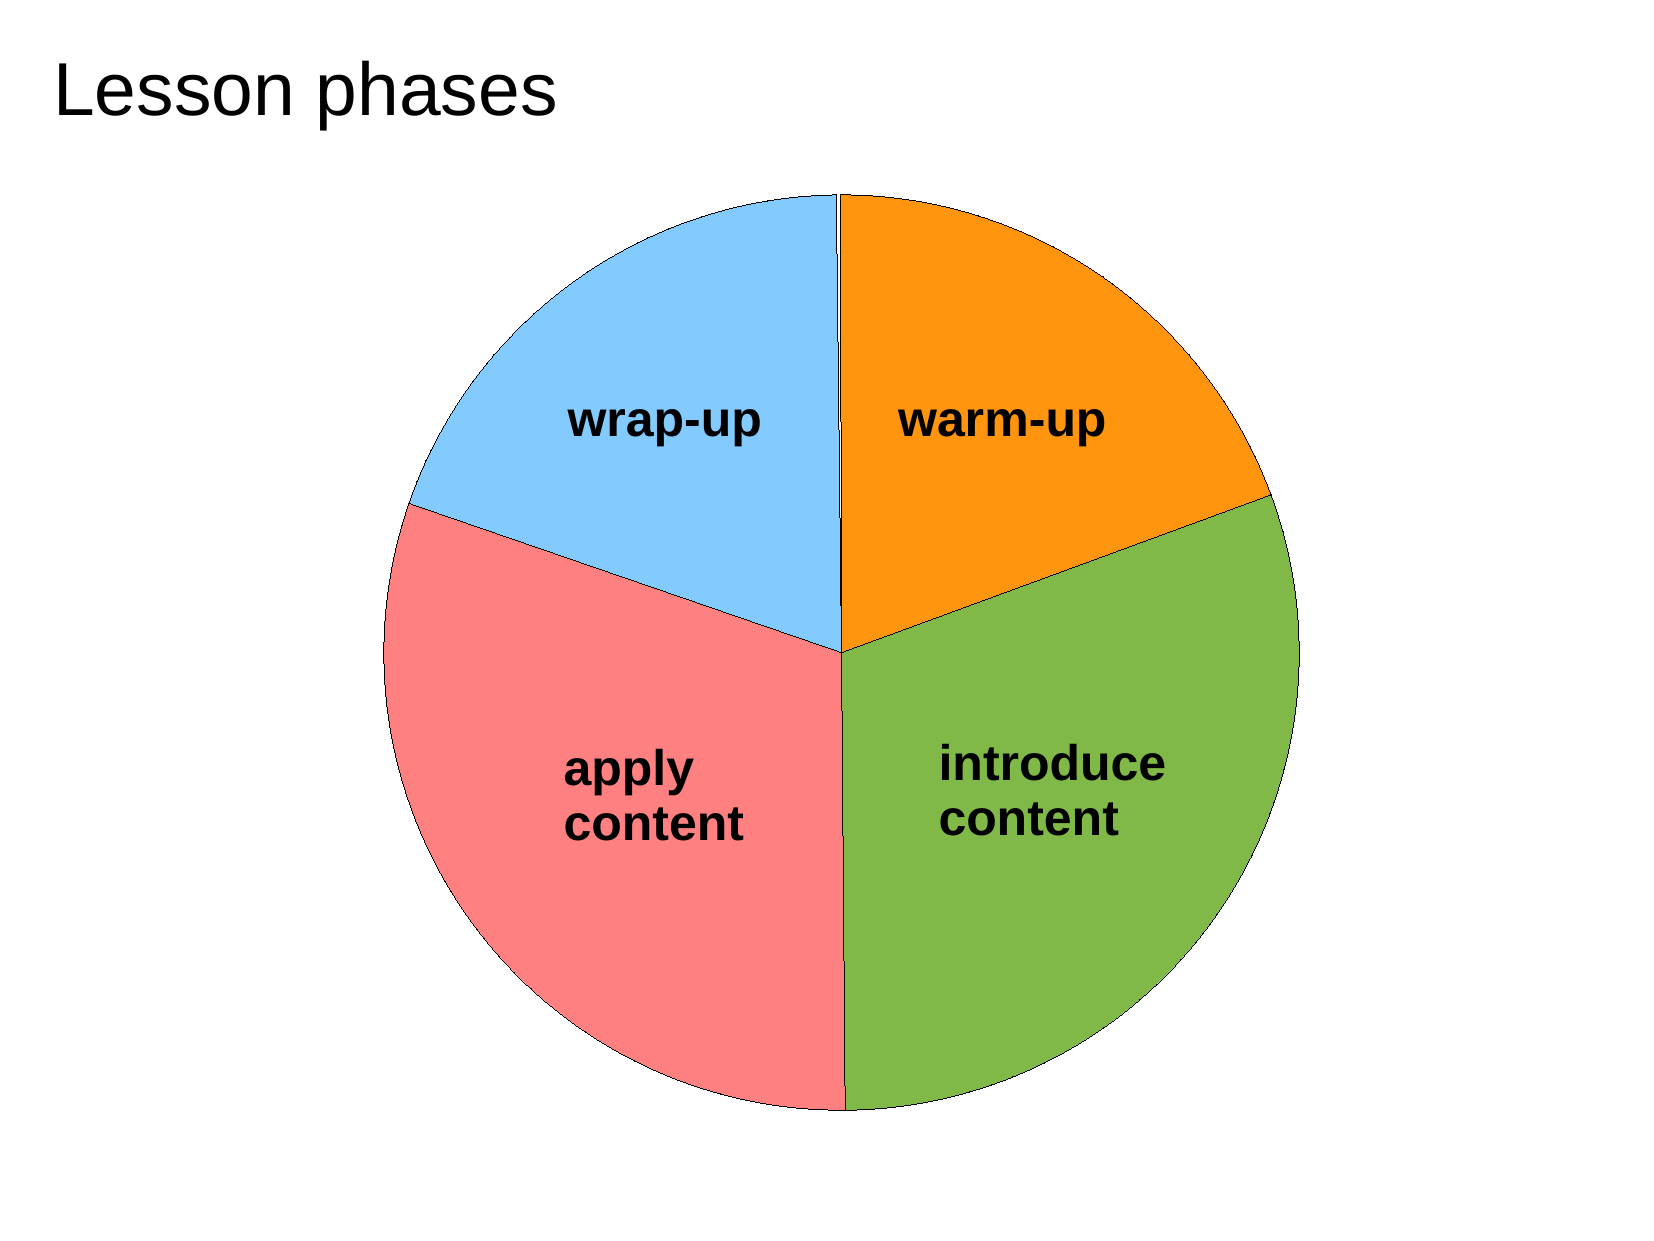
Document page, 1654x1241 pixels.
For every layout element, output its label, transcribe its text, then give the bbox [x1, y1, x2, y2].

title Lesson phases [53, 25, 1542, 154]
text_box apply content [549, 732, 760, 862]
text_box warm-up [883, 383, 1123, 456]
text_box [383, 194, 1300, 1111]
text_box introduce content [923, 727, 1182, 857]
text_box wrap-up [552, 383, 778, 456]
